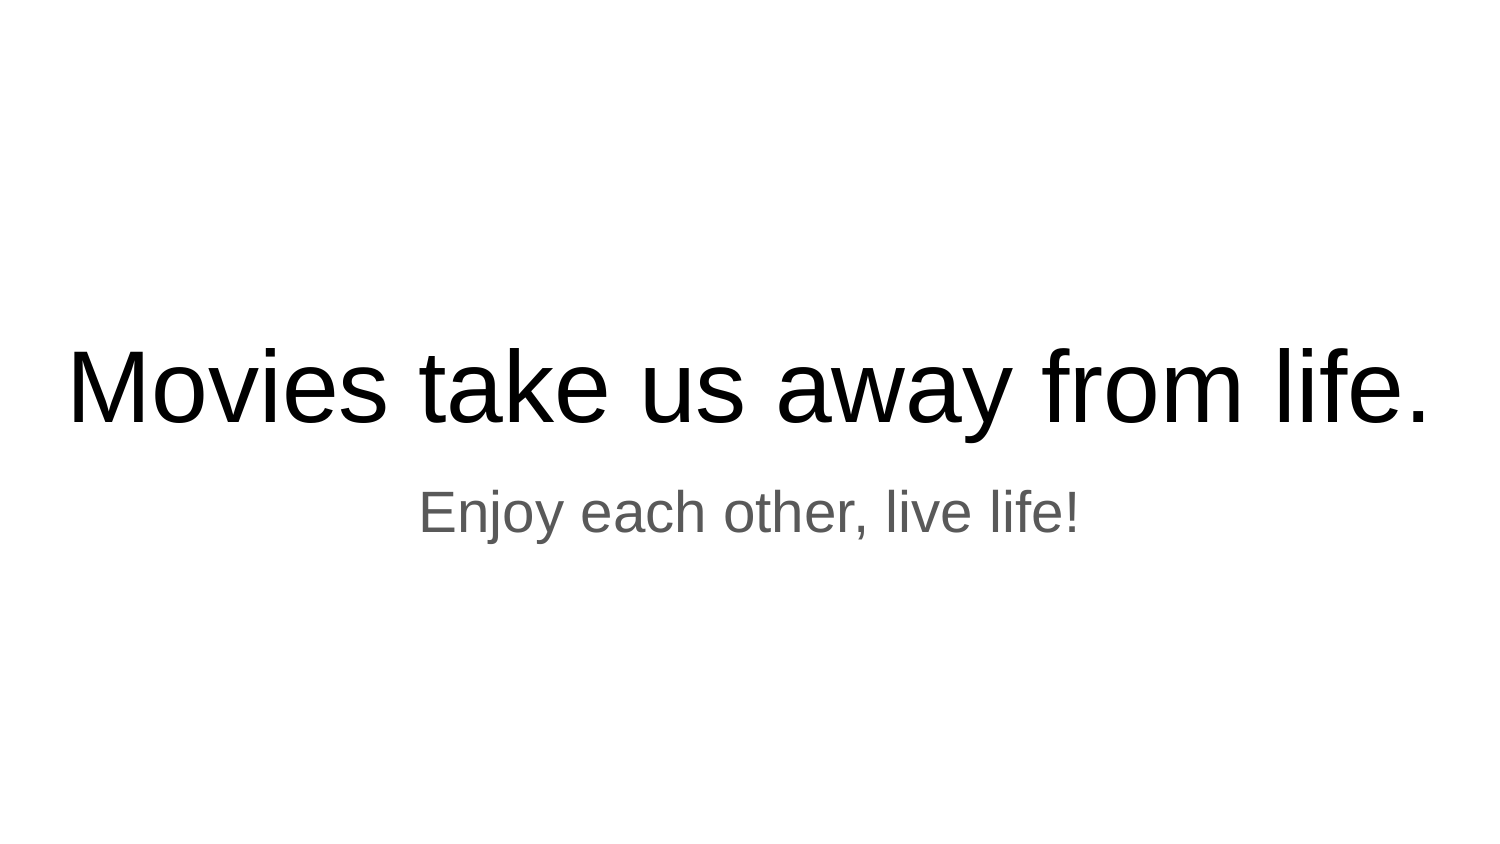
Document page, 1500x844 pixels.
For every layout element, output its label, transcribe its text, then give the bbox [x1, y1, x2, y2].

title Movies take us away from life. [51, 122, 1449, 459]
subtitle Enjoy each other, live life! [51, 464, 1449, 595]
